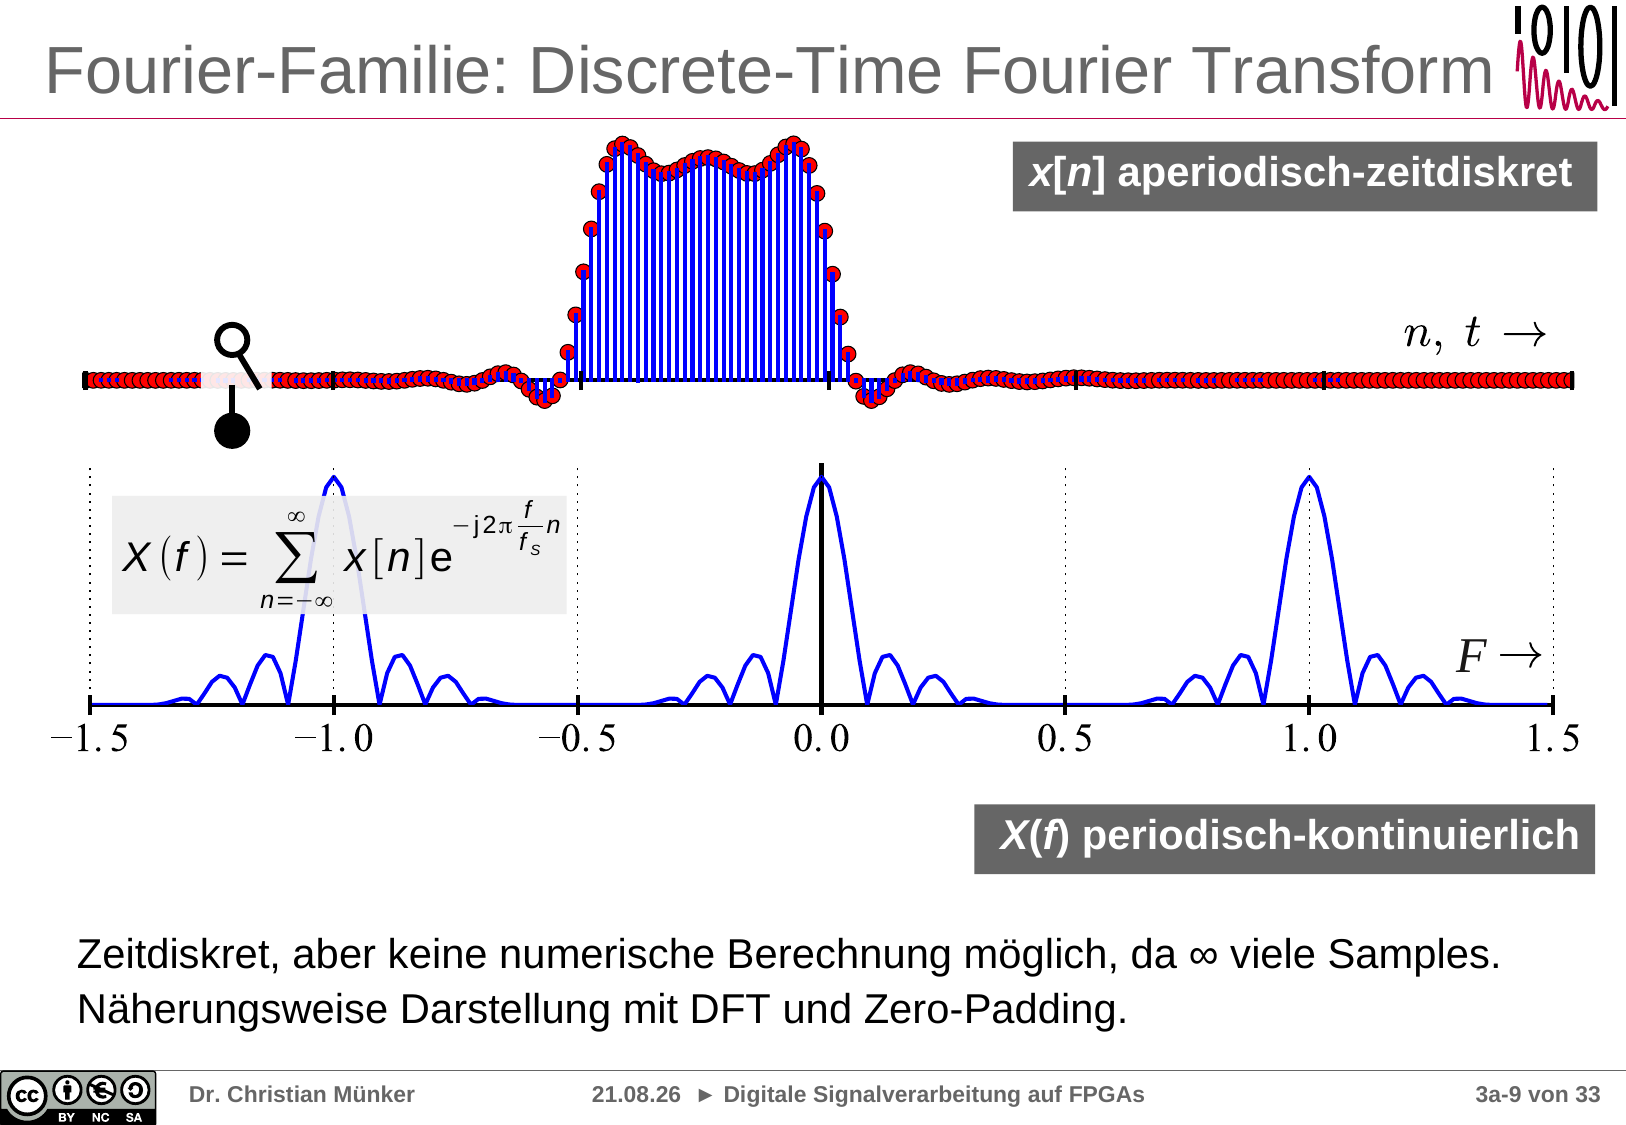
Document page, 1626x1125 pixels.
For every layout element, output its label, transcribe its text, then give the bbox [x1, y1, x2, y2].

text_box [1254, 374, 1262, 387]
text_box [94, 374, 102, 387]
text_box [741, 167, 748, 180]
text_box [749, 167, 754, 180]
text_box [1464, 374, 1472, 387]
text_box [149, 374, 157, 387]
text_box [1472, 374, 1480, 387]
text_box [367, 374, 375, 388]
text_box [164, 374, 172, 387]
text_box [391, 374, 399, 388]
text_box [764, 157, 771, 169]
text_box [1410, 374, 1417, 387]
text_box [1347, 374, 1355, 387]
text_box [796, 145, 808, 155]
text_box [779, 145, 784, 153]
text_box [1518, 374, 1526, 387]
text_box [321, 374, 328, 387]
text_box [1394, 374, 1402, 387]
text_box [663, 167, 668, 179]
text_box [1417, 374, 1425, 387]
text_box [1326, 374, 1332, 387]
text_box [1557, 374, 1565, 387]
text_box [1037, 374, 1044, 388]
text_box [344, 373, 352, 386]
text_box [1340, 374, 1347, 387]
text_box [1029, 375, 1036, 388]
text_box [1130, 374, 1137, 387]
text_box [577, 265, 589, 278]
text_box [530, 391, 536, 404]
text_box [1161, 374, 1168, 387]
text_box [1363, 374, 1371, 387]
text_box [1138, 374, 1145, 387]
text_box [1013, 375, 1021, 388]
text_box [1184, 374, 1192, 387]
text_box [1169, 374, 1176, 387]
text_box [1078, 371, 1083, 385]
text_box [1262, 374, 1269, 387]
text_box [1456, 374, 1464, 387]
text_box [399, 374, 407, 387]
text_box [904, 366, 913, 378]
text_box X(f) periodisch-kontinuierlich [974, 804, 1596, 875]
text_box [1192, 374, 1199, 387]
text_box [1386, 374, 1394, 387]
text_box [561, 346, 574, 358]
text_box [422, 372, 429, 385]
text_box [694, 152, 701, 164]
text_box [274, 374, 281, 387]
text_box [600, 158, 613, 171]
picture [47, 462, 1583, 762]
text_box [282, 374, 289, 387]
text_box [1332, 374, 1340, 387]
text_box [110, 374, 118, 387]
text_box [125, 374, 133, 387]
text_box [811, 187, 824, 200]
text_box [1021, 375, 1028, 389]
text_box [1200, 374, 1207, 387]
text_box [928, 374, 937, 387]
text_box [1495, 374, 1503, 387]
text_box [1371, 374, 1378, 387]
text_box [1277, 374, 1285, 387]
text_box [515, 374, 527, 387]
text_box [452, 377, 461, 390]
chart [112, 495, 567, 615]
text_box [1099, 373, 1107, 386]
text_box [1300, 374, 1308, 387]
text_box [103, 374, 110, 387]
text_box [499, 366, 509, 379]
text_box [88, 374, 95, 387]
text_box [1122, 374, 1129, 387]
text_box [1435, 340, 1442, 356]
text_box [1083, 372, 1091, 385]
text_box [1005, 374, 1014, 387]
text_box [1230, 374, 1238, 387]
text_box [1208, 374, 1215, 387]
text_box [352, 373, 359, 387]
text_box [648, 164, 657, 176]
text_box [461, 378, 469, 391]
text_box [990, 372, 998, 385]
text_box [1503, 374, 1511, 387]
text_box [1355, 374, 1363, 387]
text_box [1239, 374, 1246, 387]
text_box [1550, 374, 1557, 387]
text_box [849, 375, 862, 388]
text_box [1433, 374, 1441, 387]
text_box [592, 185, 605, 198]
text_box [670, 164, 676, 176]
text_box [827, 267, 839, 280]
text_box [889, 374, 901, 387]
text_box [1091, 372, 1098, 386]
text_box [857, 390, 863, 403]
text_box [547, 389, 559, 402]
text_box [726, 160, 736, 172]
text_box [1293, 374, 1301, 387]
text_box [430, 372, 438, 386]
text_box [469, 377, 478, 390]
text_box [1511, 374, 1518, 387]
text_box [1534, 374, 1542, 387]
text_box [188, 374, 196, 387]
text_box [803, 159, 816, 172]
text_box [585, 222, 597, 235]
text_box [1106, 374, 1114, 387]
picture [1511, 0, 1624, 113]
text_box [1378, 374, 1386, 387]
text_box [1146, 374, 1153, 387]
text_box [1402, 374, 1410, 387]
text_box [842, 347, 855, 360]
text_box [1052, 372, 1060, 386]
text_box [538, 394, 550, 407]
text_box [640, 158, 652, 170]
text_box [484, 370, 494, 383]
text_box [1114, 374, 1122, 387]
text_box [375, 375, 382, 388]
text_box [196, 307, 273, 461]
text_box [656, 167, 662, 180]
text_box [678, 159, 684, 172]
text_box [974, 372, 982, 385]
text_box [313, 374, 320, 387]
text_box [718, 155, 728, 168]
text_box [1285, 374, 1293, 387]
text_box [865, 395, 876, 407]
text_box [477, 374, 487, 387]
text_box [771, 148, 779, 161]
text_box [1176, 374, 1184, 387]
text_box [133, 374, 141, 387]
text_box [1441, 374, 1448, 387]
text_box [710, 152, 719, 165]
text_box [508, 368, 519, 381]
text_box [1216, 374, 1223, 387]
text_box [1465, 316, 1480, 347]
text_box [967, 373, 975, 387]
text_box [702, 151, 711, 164]
text_box [1223, 374, 1231, 387]
text_box [912, 367, 922, 380]
text_box [1479, 374, 1487, 387]
text_box [1487, 374, 1495, 387]
text_box [959, 375, 968, 389]
text_box [835, 310, 847, 323]
text_box Zeitdiskret, aber keine numerische Berechnung möglich, da ∞ viele Samples. Näherungsweise Darstellung mit DFT und Zero-Padding. [76, 921, 1601, 1034]
text_box [305, 374, 312, 387]
text_box [943, 378, 951, 391]
text_box [951, 377, 960, 390]
text_box [686, 155, 692, 167]
text_box [1565, 374, 1570, 387]
text_box [1153, 374, 1161, 387]
text_box [920, 370, 930, 384]
text_box [289, 374, 297, 387]
text_box [180, 374, 188, 387]
text_box [1448, 374, 1456, 387]
text_box F [1442, 620, 1501, 691]
text_box [1542, 374, 1550, 387]
text_box [554, 373, 566, 387]
text_box [1068, 371, 1074, 384]
text_box [336, 373, 344, 387]
text_box [1308, 374, 1316, 387]
text_box [491, 367, 498, 380]
text_box [935, 377, 944, 390]
text_box [359, 374, 367, 387]
text_box [1316, 374, 1322, 387]
text_box [632, 149, 644, 162]
text_box [1060, 372, 1068, 385]
text_box [608, 145, 614, 155]
text_box [118, 374, 126, 387]
text_box [445, 375, 454, 389]
text_box [1246, 374, 1254, 387]
text_box [437, 374, 446, 387]
text_box [141, 374, 149, 387]
text_box [522, 383, 530, 396]
text_box [1404, 325, 1431, 347]
text_box [819, 224, 831, 237]
text_box [406, 373, 415, 386]
text_box [756, 164, 762, 176]
text_box [998, 373, 1006, 386]
text_box [1044, 373, 1052, 387]
text_box [157, 374, 165, 387]
text_box [1526, 374, 1534, 387]
text_box [874, 391, 886, 403]
text_box [1269, 374, 1277, 387]
text_box [1425, 374, 1433, 387]
title Fourier-Familie: Discrete-Time Fourier Transform [44, 2, 1512, 145]
text_box x[n] aperiodisch-zeitdiskret [1012, 141, 1598, 212]
text_box [896, 368, 902, 381]
text_box [383, 375, 390, 388]
text_box [982, 371, 989, 385]
text_box [173, 374, 180, 387]
text_box [569, 308, 581, 321]
text_box [881, 383, 894, 395]
text_box [298, 374, 305, 387]
text_box [1503, 321, 1546, 347]
text_box [733, 164, 743, 177]
text_box [414, 372, 421, 385]
